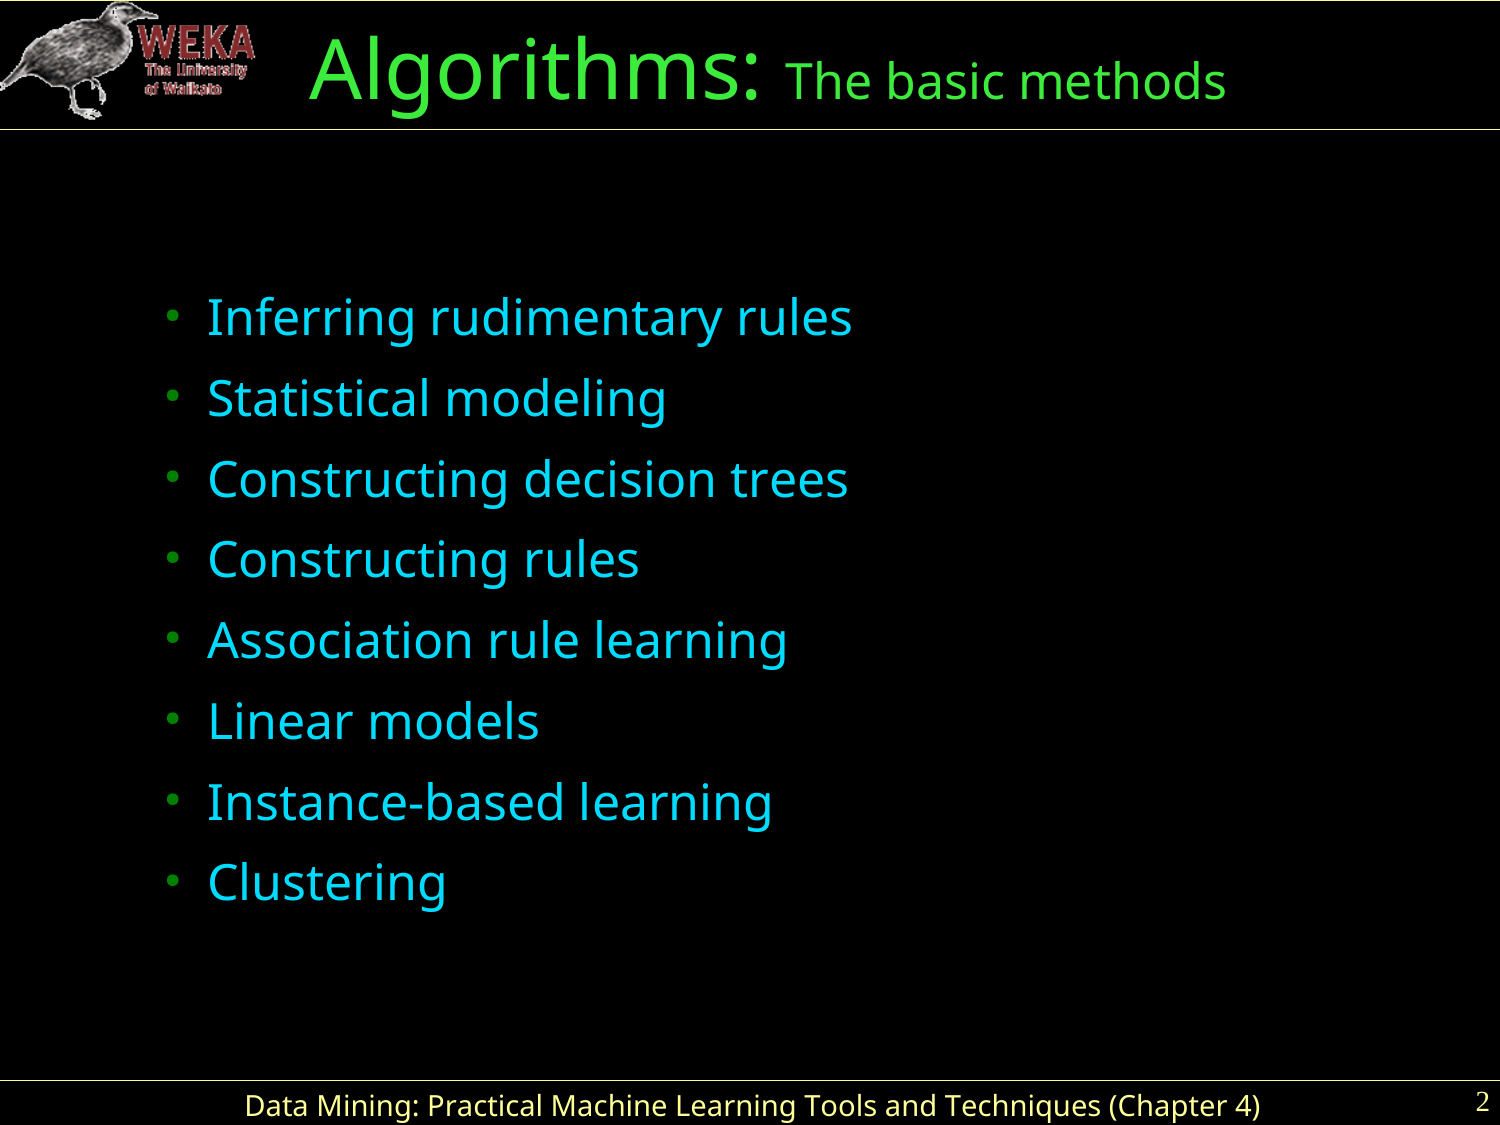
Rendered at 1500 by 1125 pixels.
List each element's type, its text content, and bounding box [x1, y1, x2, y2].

picture [0, 1, 266, 129]
title Algorithms: The basic methods [295, 0, 1500, 148]
text_box Inferring rudimentary rules Statistical modeling Constructing decision trees Constructing rules Association rule learning Linear models Instance-based learning Clustering [149, 275, 1388, 951]
